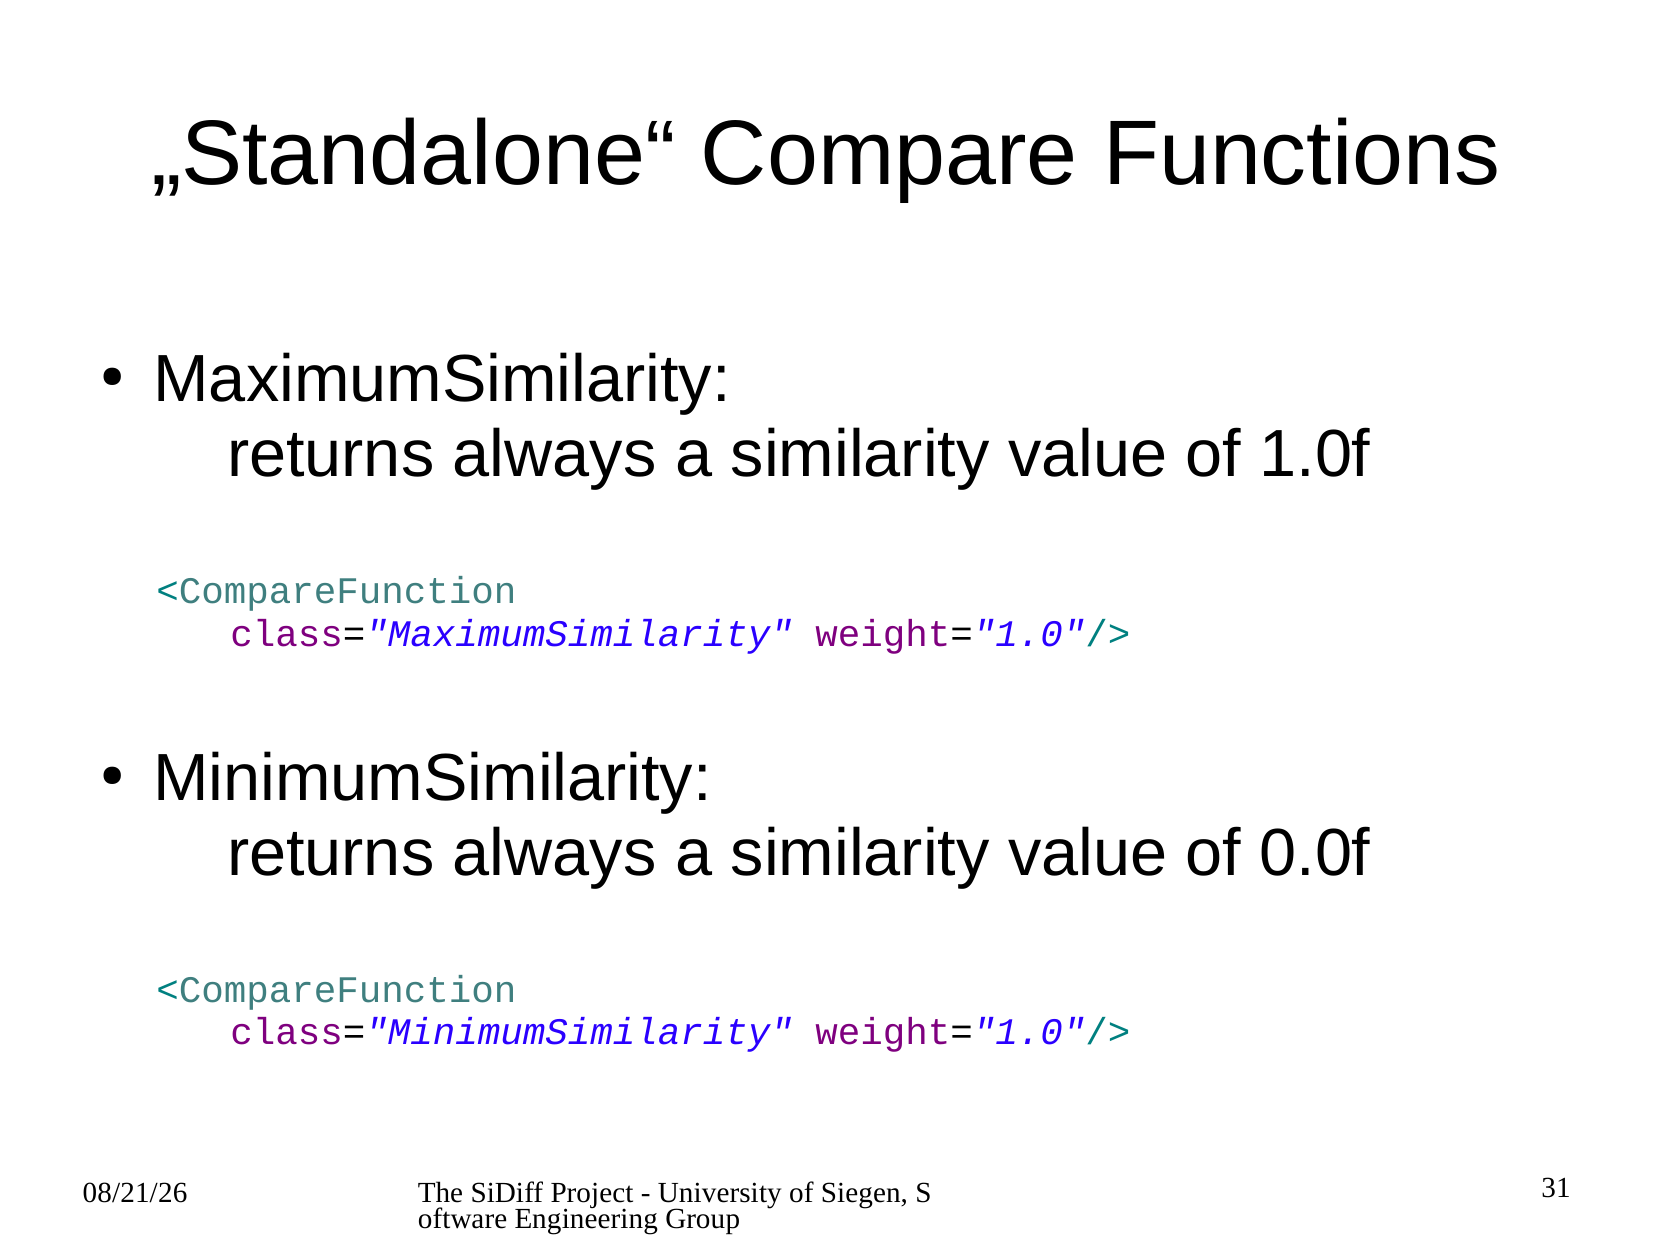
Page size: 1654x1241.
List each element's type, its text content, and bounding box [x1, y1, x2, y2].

list MaximumSimilarity: returns always a similarity value of 1.0f <CompareFunction class="MaximumSimilarity" weight="1.0"/> MinimumSimilarity: returns always a similarity value of 0.0f <CompareFunction class="MinimumSimilarity" weight="1.0"/> [82, 237, 1571, 1057]
title „Standalone“ Compare Functions [82, 49, 1571, 237]
